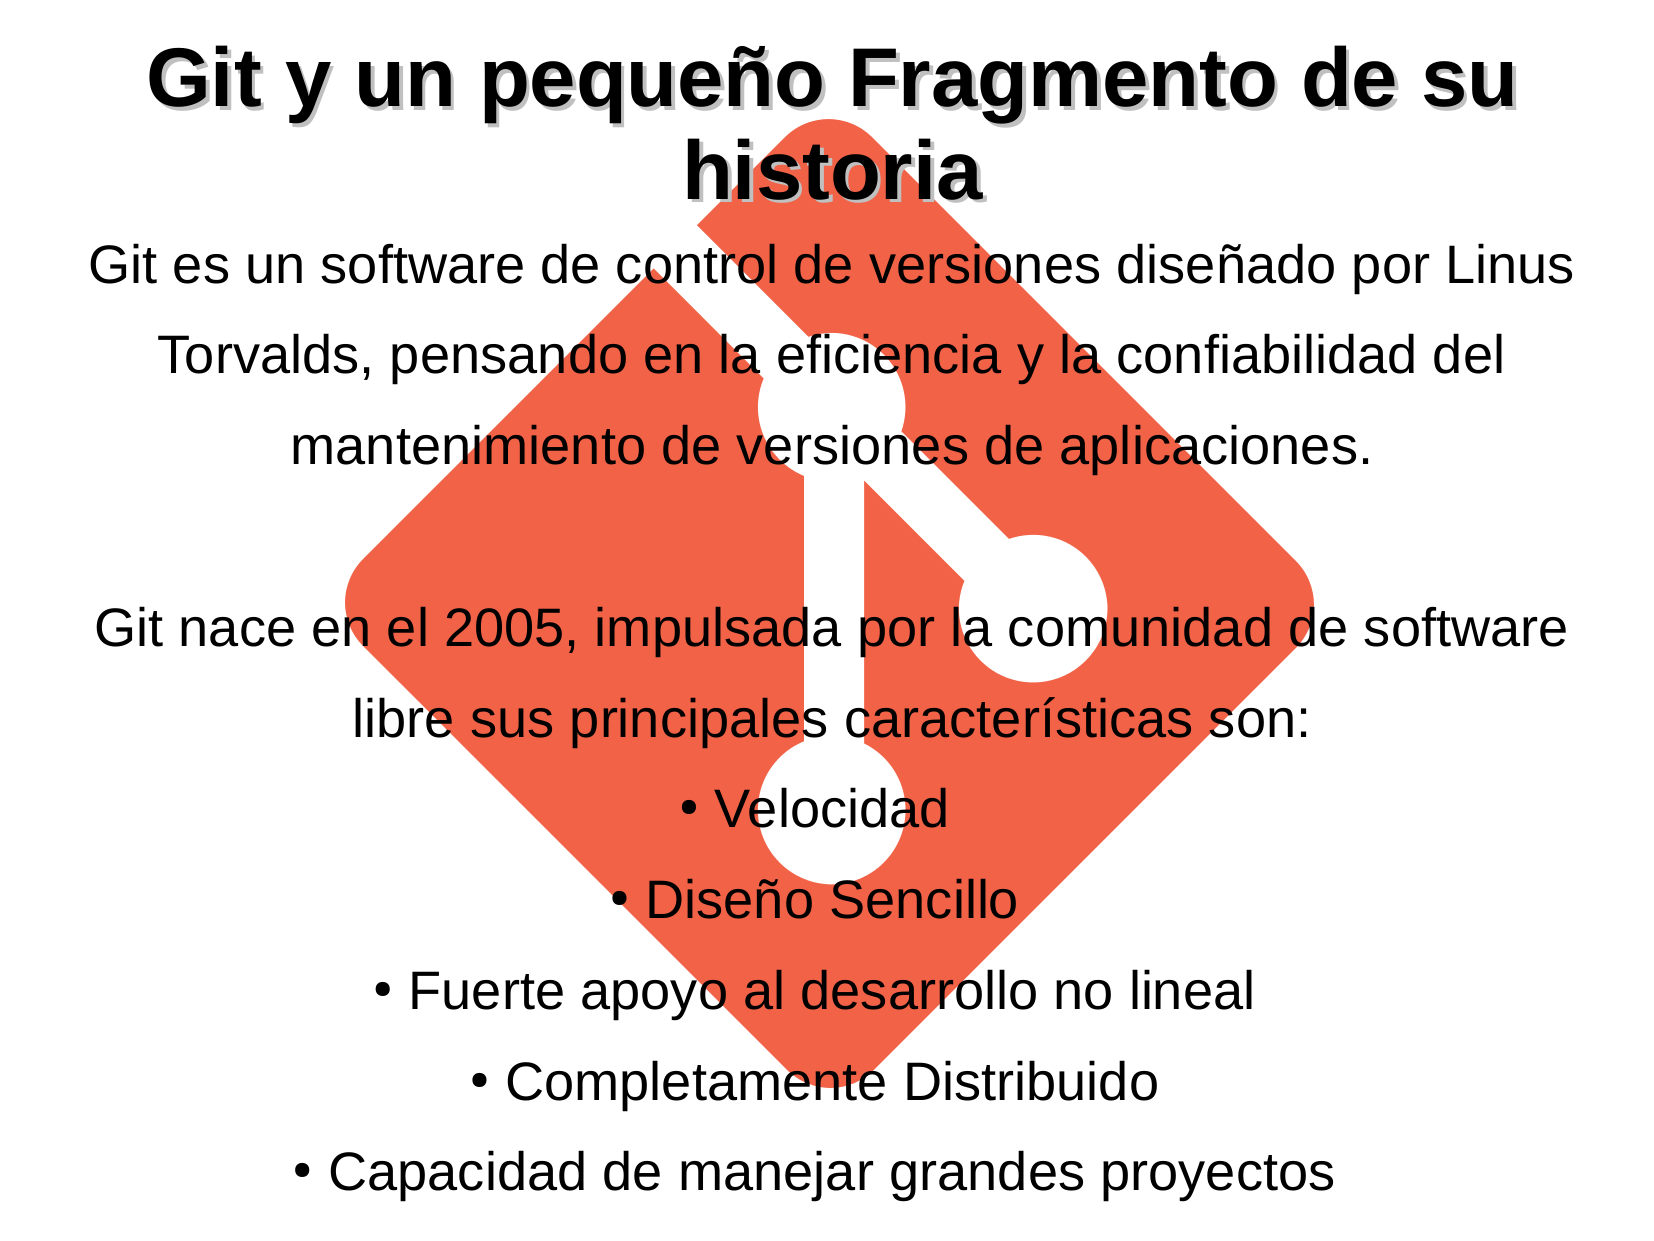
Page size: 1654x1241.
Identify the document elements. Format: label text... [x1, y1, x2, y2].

text_box Git y un pequeño Fragmento de su historia [35, 23, 1630, 318]
text_box Git es un software de control de versiones diseñado por Linus Torvalds, pensando en la eficiencia y la confiabilidad del mantenimiento de versiones de aplicaciones. Git nace en el 2005, impulsada por la comunidad de software libre sus principales características son: Velocidad Diseño Sencillo Fuerte apoyo al desarrollo no lineal Completamente Distribuido Capacidad de manejar grandes proyectos [11, 211, 1619, 1195]
